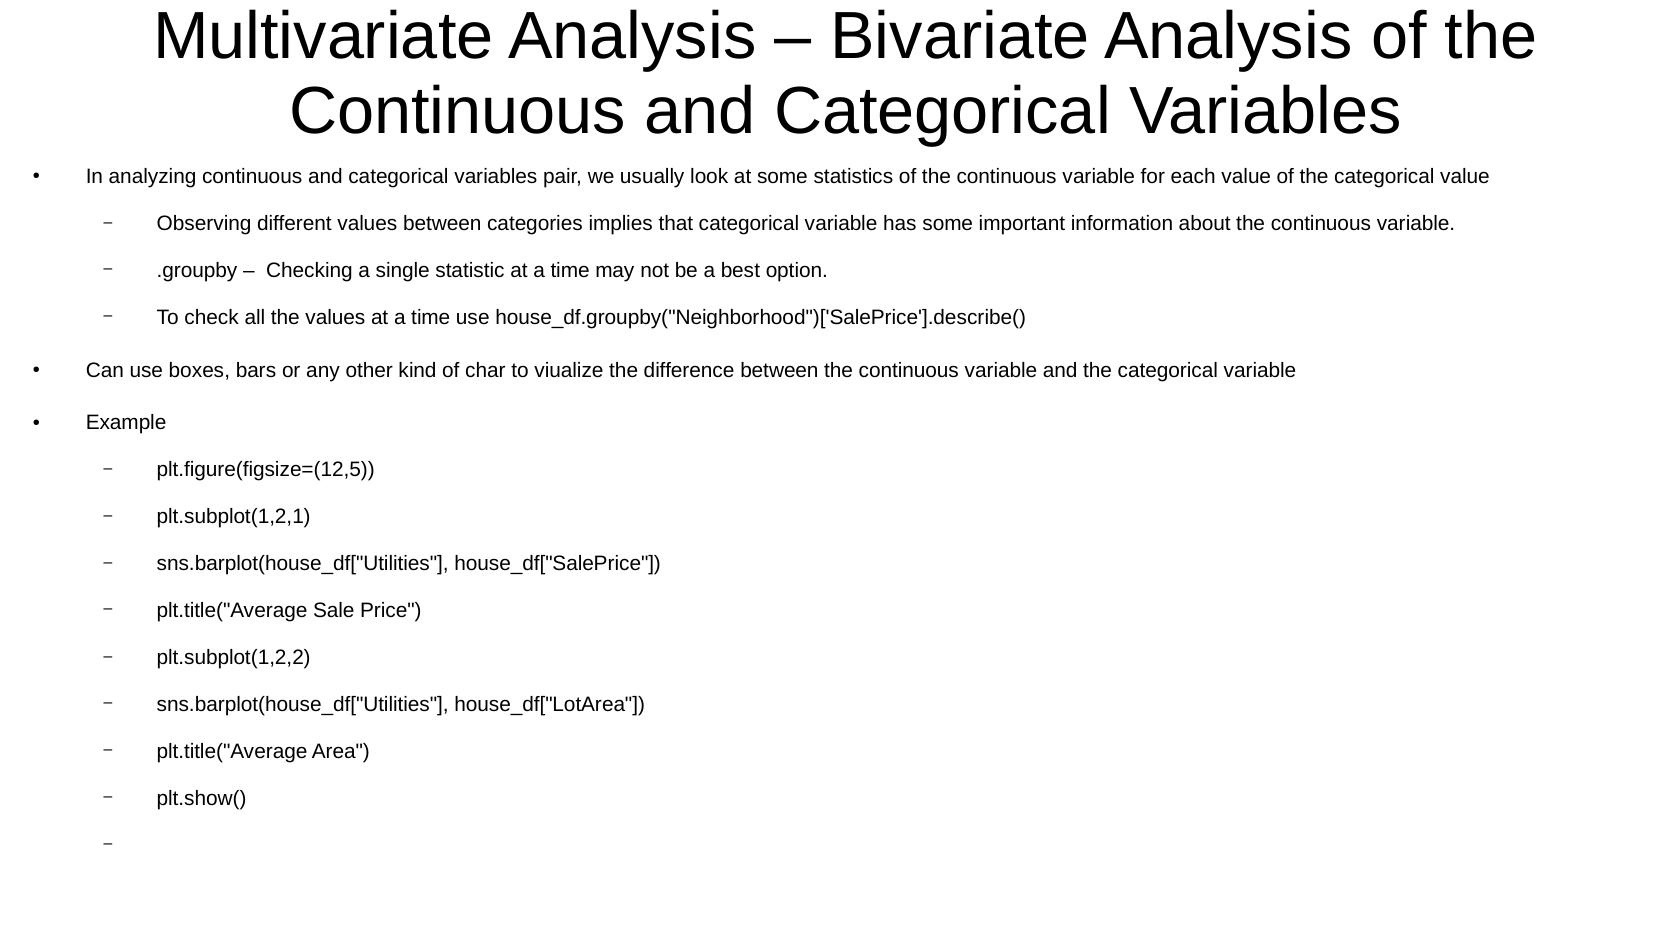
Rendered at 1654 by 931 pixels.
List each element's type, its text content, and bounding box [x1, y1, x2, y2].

list In analyzing continuous and categorical variables pair, we usually look at some statistics of the continuous variable for each value of the categorical value Observing different values between categories implies that categorical variable has some important information about the continuous variable. .groupby – Checking a single statistic at a time may not be a best option. To check all the values at a time use house_df.groupby("Neighborhood")['SalePrice'].describe() Can use boxes, bars or any other kind of char to viualize the difference between the continuous variable and the categorical variable Example plt.figure(figsize=(12,5)) plt.subplot(1,2,1) sns.barplot(house_df["Utilities"], house_df["SalePrice"]) plt.title("Average Sale Price") ​plt.subplot(1,2,2) sns.barplot(house_df["Utilities"], house_df["LotArea"]) plt.title("Average Area") ​plt.show() [15, 165, 1571, 841]
title Multivariate Analysis – Bivariate Analysis of the Continuous and Categorical Variables [101, 0, 1591, 547]
